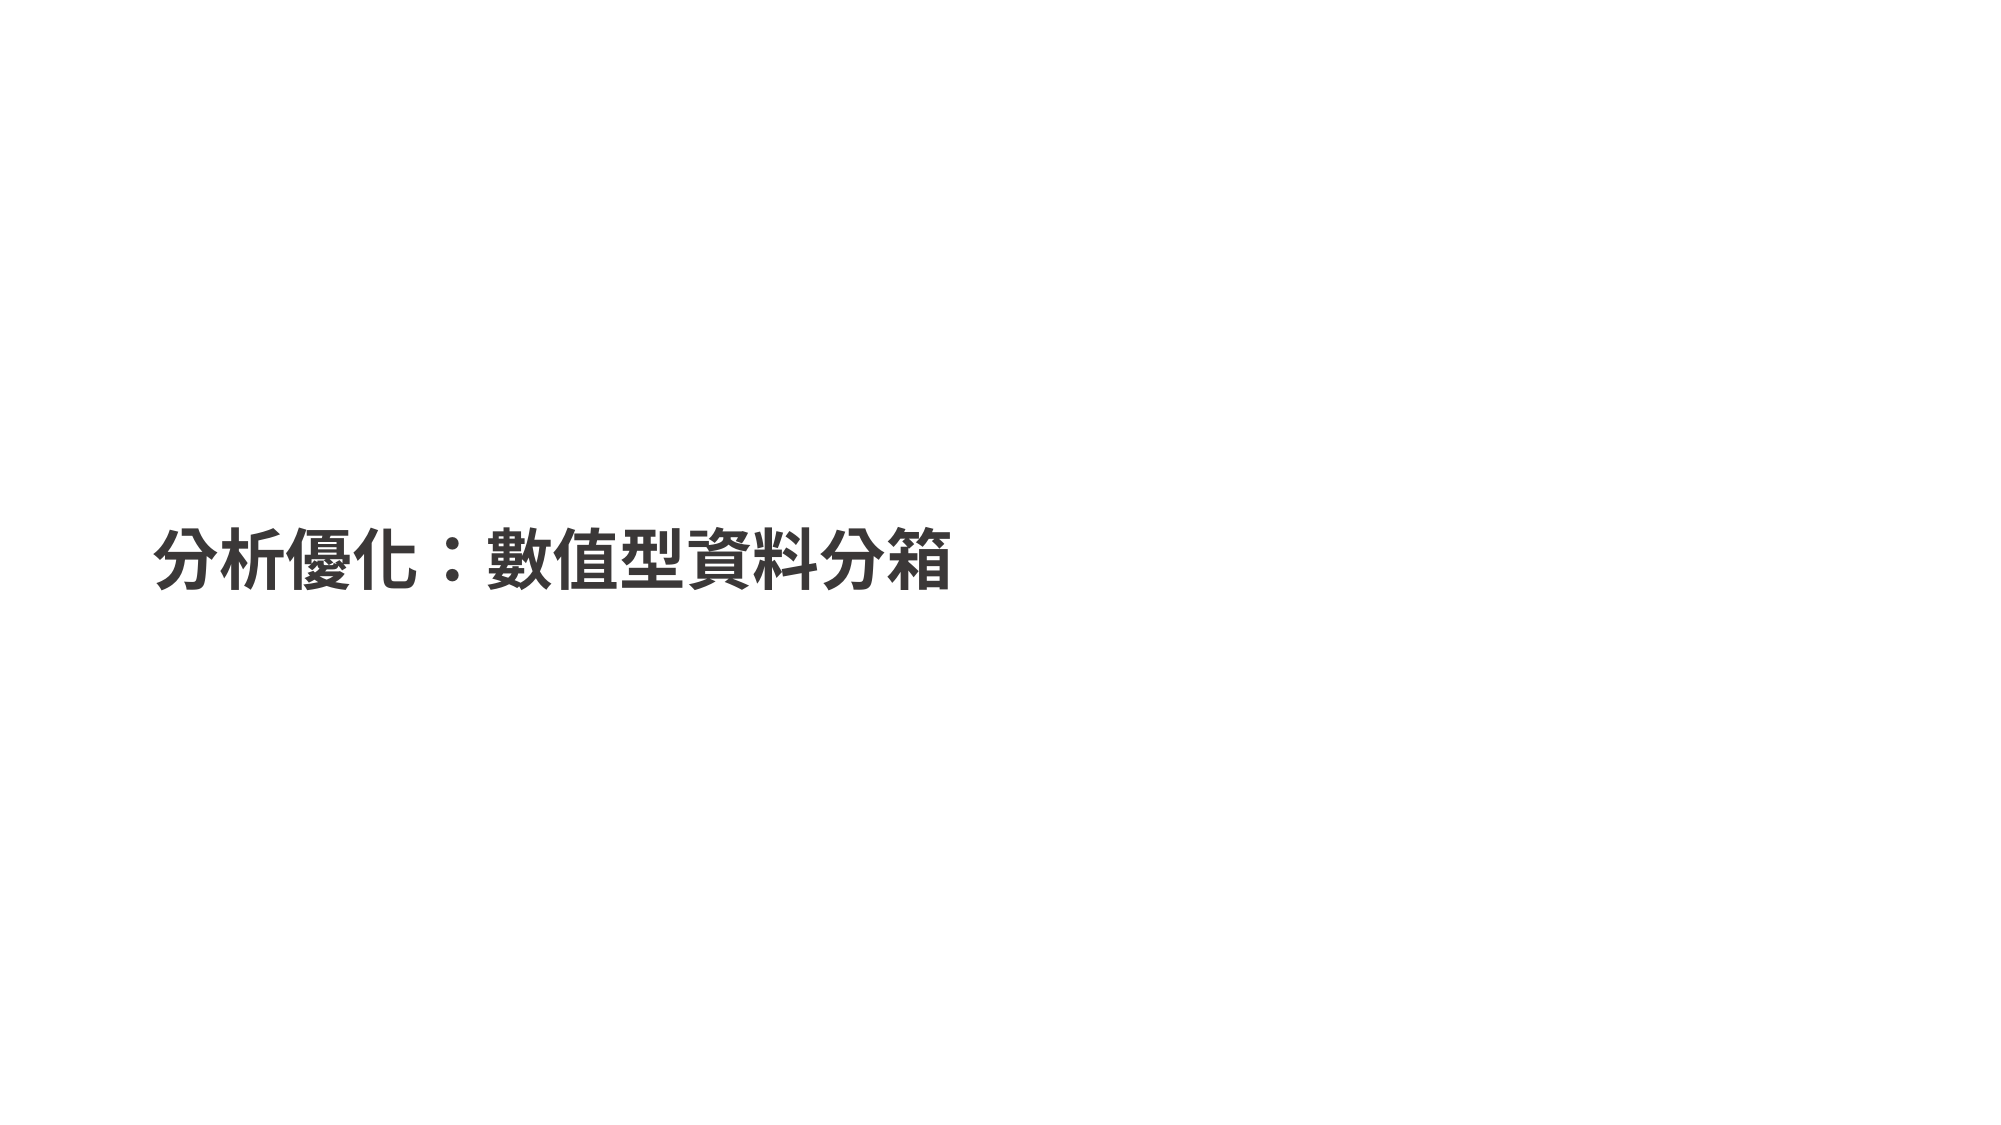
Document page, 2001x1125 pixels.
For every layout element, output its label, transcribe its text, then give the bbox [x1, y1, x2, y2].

title 分析優化：數值型資料分箱 [137, 453, 1863, 672]
